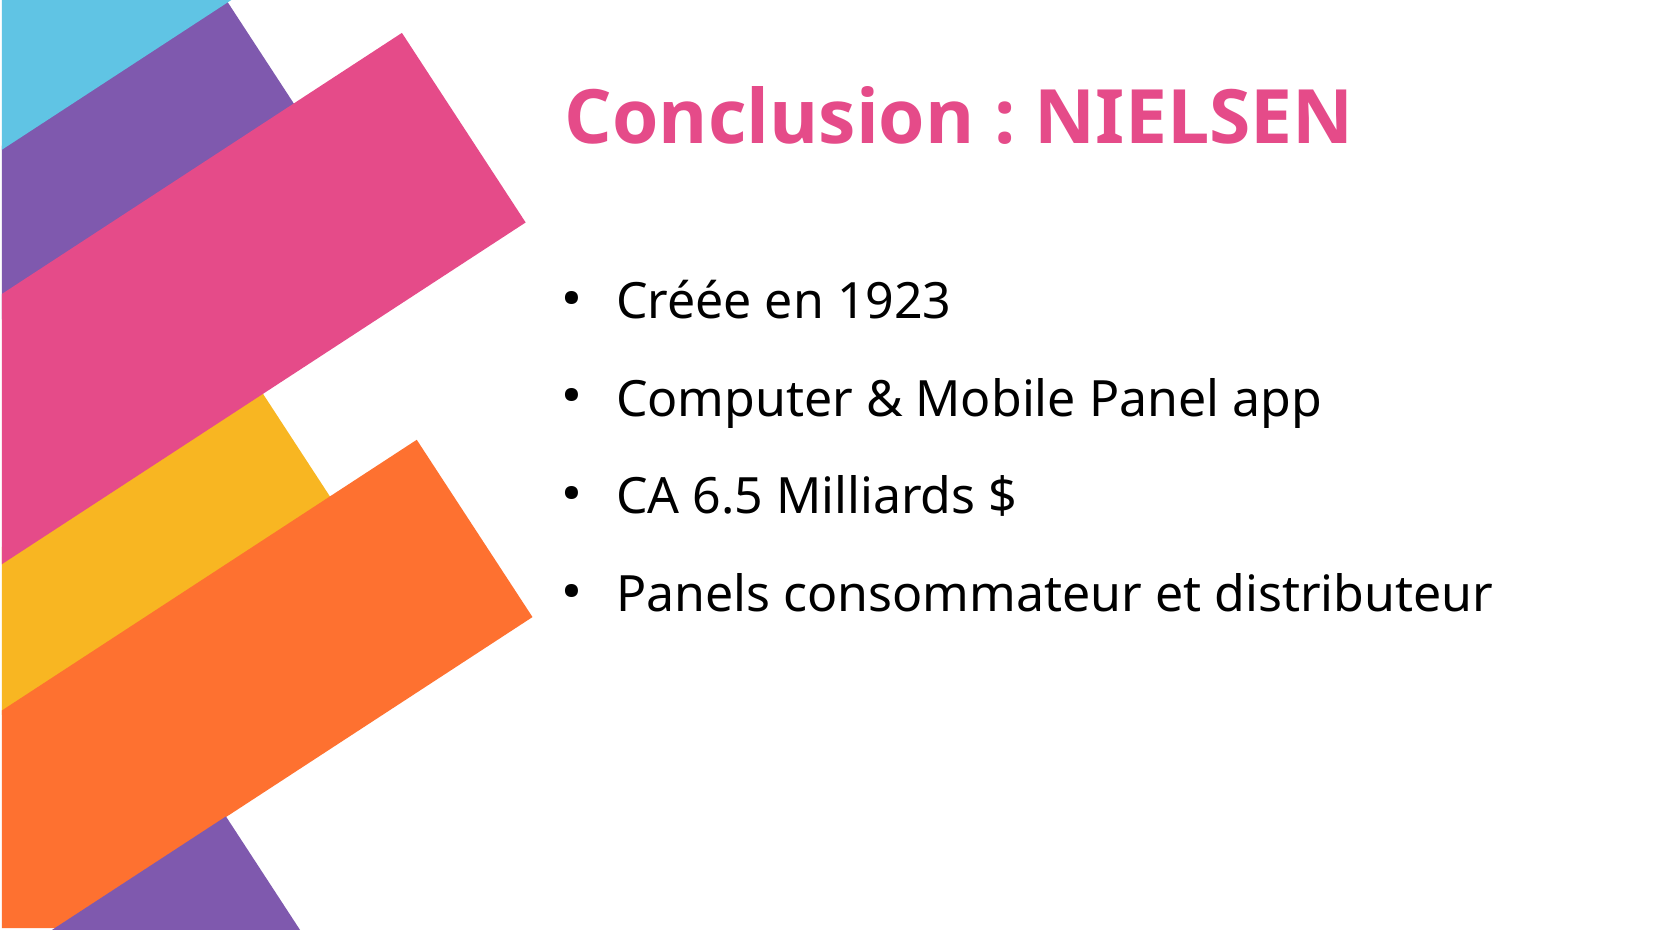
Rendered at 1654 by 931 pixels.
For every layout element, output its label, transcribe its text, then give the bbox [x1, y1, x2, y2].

title Conclusion : NIELSEN [564, 54, 1422, 174]
list Créée en 1923 Computer & Mobile Panel app CA 6.5 Milliards $ Panels consommateur et distributeur [545, 264, 1606, 805]
